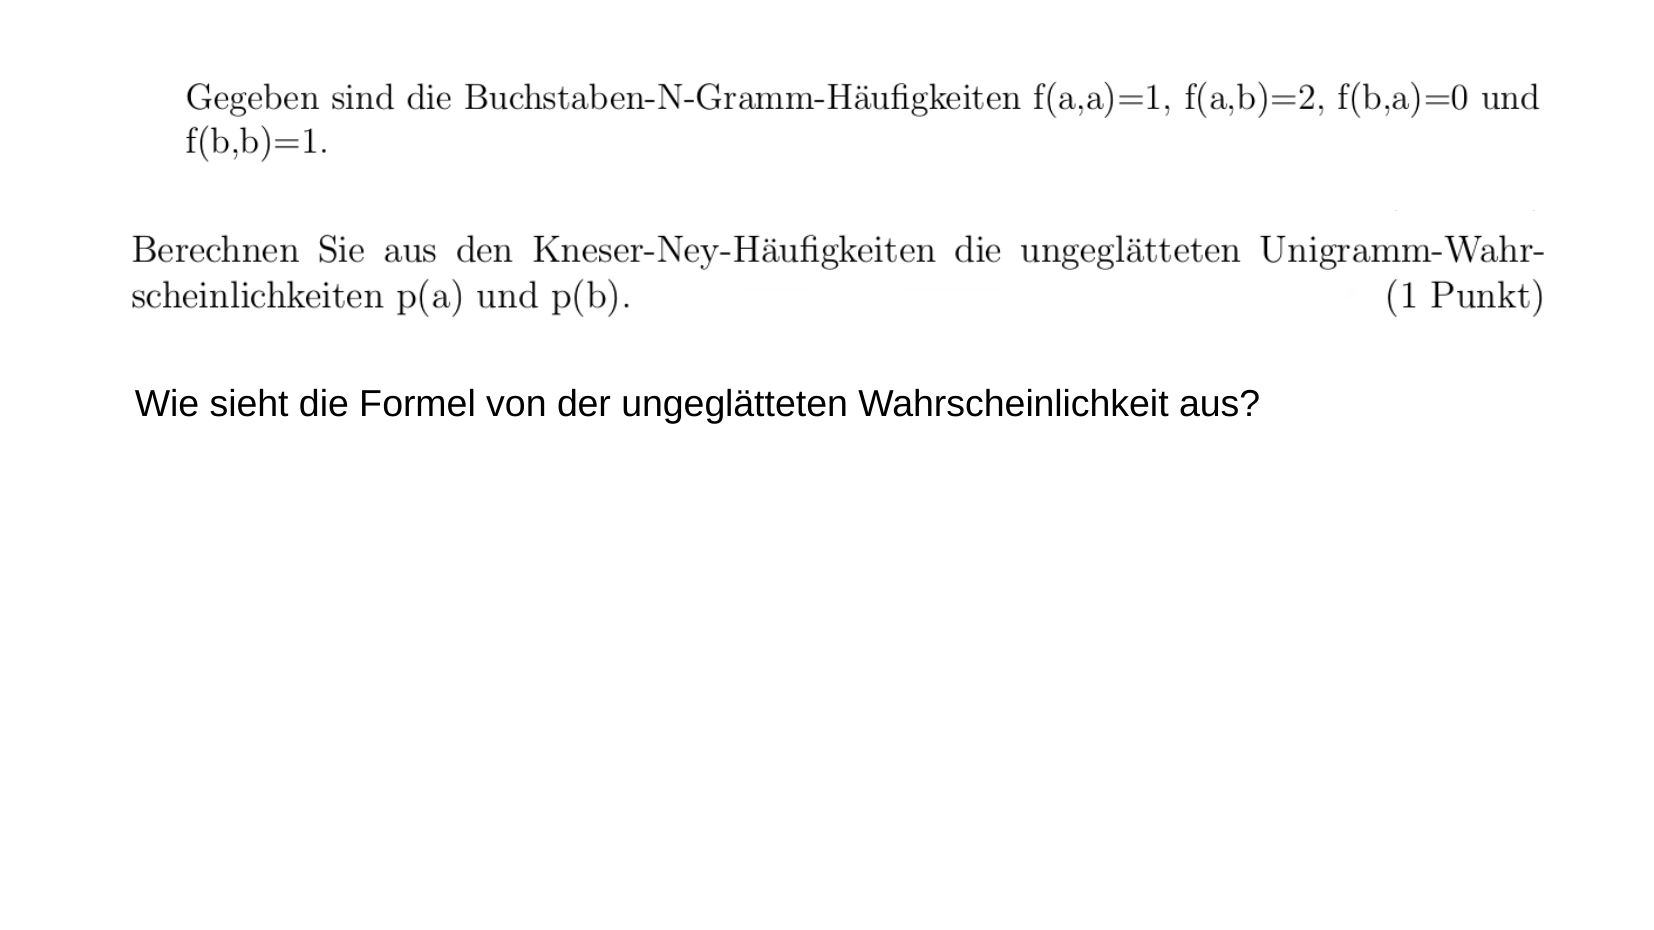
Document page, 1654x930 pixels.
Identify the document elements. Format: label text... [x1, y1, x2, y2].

picture [60, 209, 1599, 345]
text_box Wie sieht die Formel von der ungeglätteten Wahrscheinlichkeit aus? [120, 375, 1321, 474]
picture [117, 75, 1591, 172]
